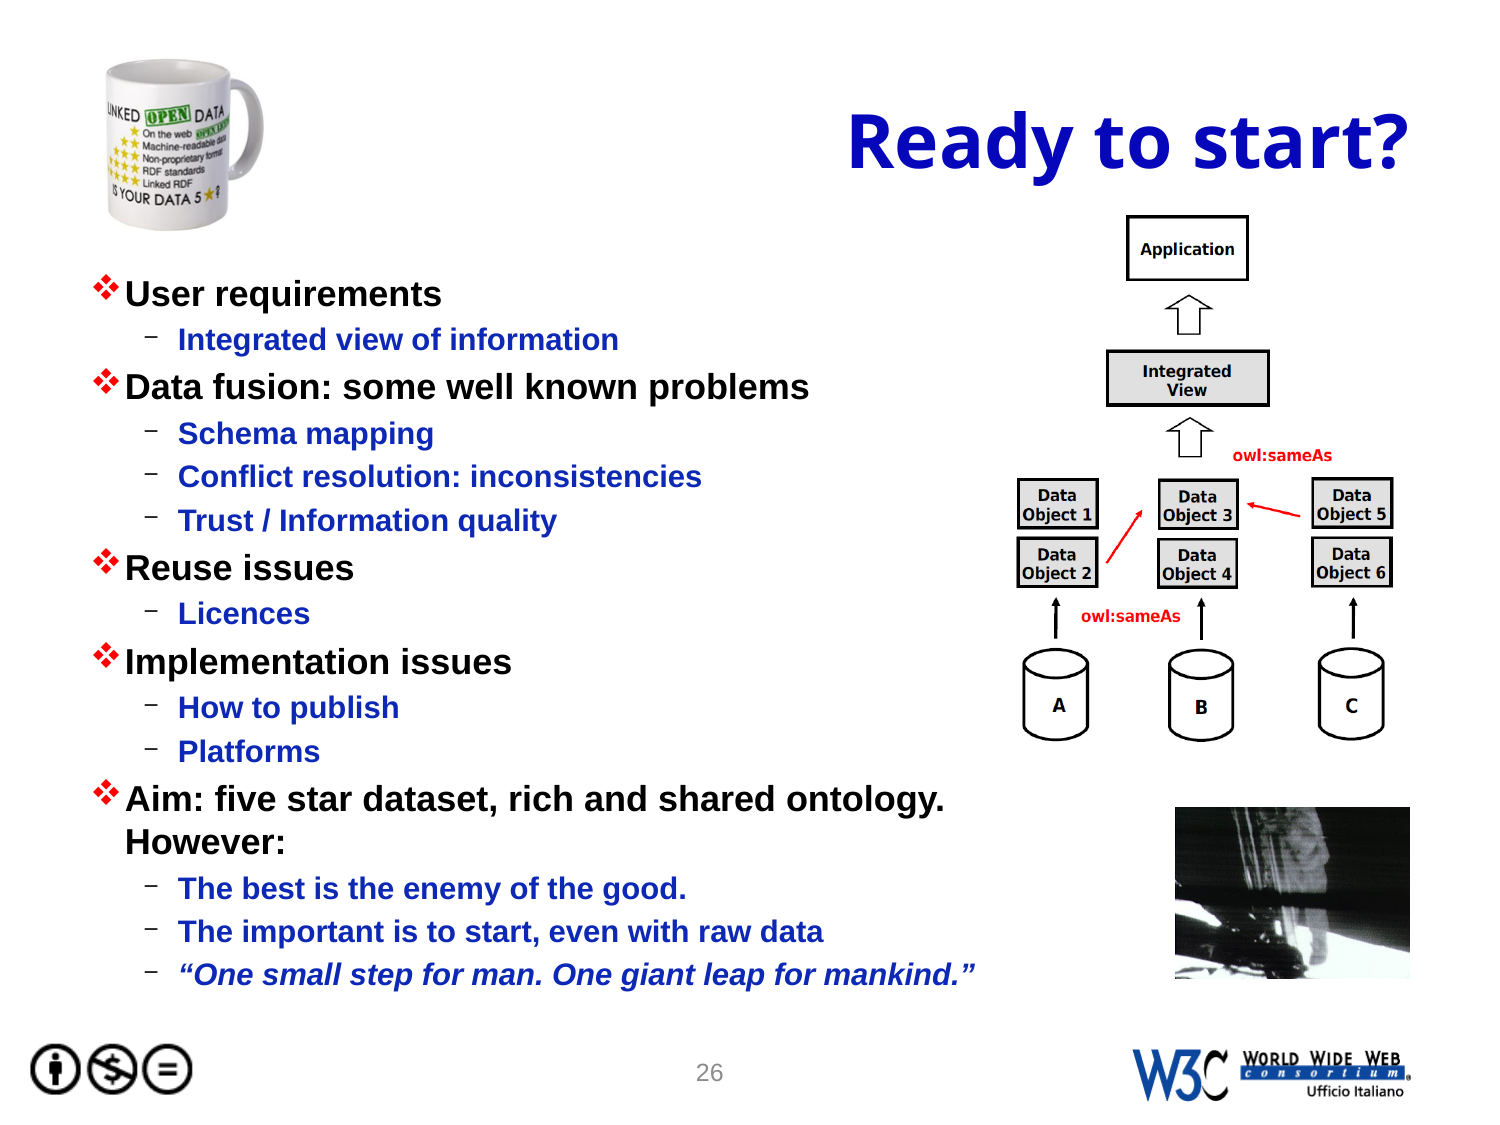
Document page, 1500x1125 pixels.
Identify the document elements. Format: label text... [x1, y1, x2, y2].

picture [1175, 807, 1410, 979]
slide_number <number> [680, 1041, 761, 1102]
picture [1132, 1049, 1412, 1102]
picture [15, 1022, 205, 1106]
picture [985, 212, 1400, 745]
title Ready to start? [75, 45, 1425, 233]
list User requirements Integrated view of information Data fusion: some well known problems Schema mapping Conflict resolution: inconsistencies Trust / Information quality Reuse issues Licences Implementation issues How to publish Platforms Aim: five star dataset, rich and shared ontology. However: The best is the enemy of the good. The important is to start, even with raw data “One small step for man. One giant leap for mankind.” [75, 262, 1425, 1005]
picture [96, 57, 272, 233]
